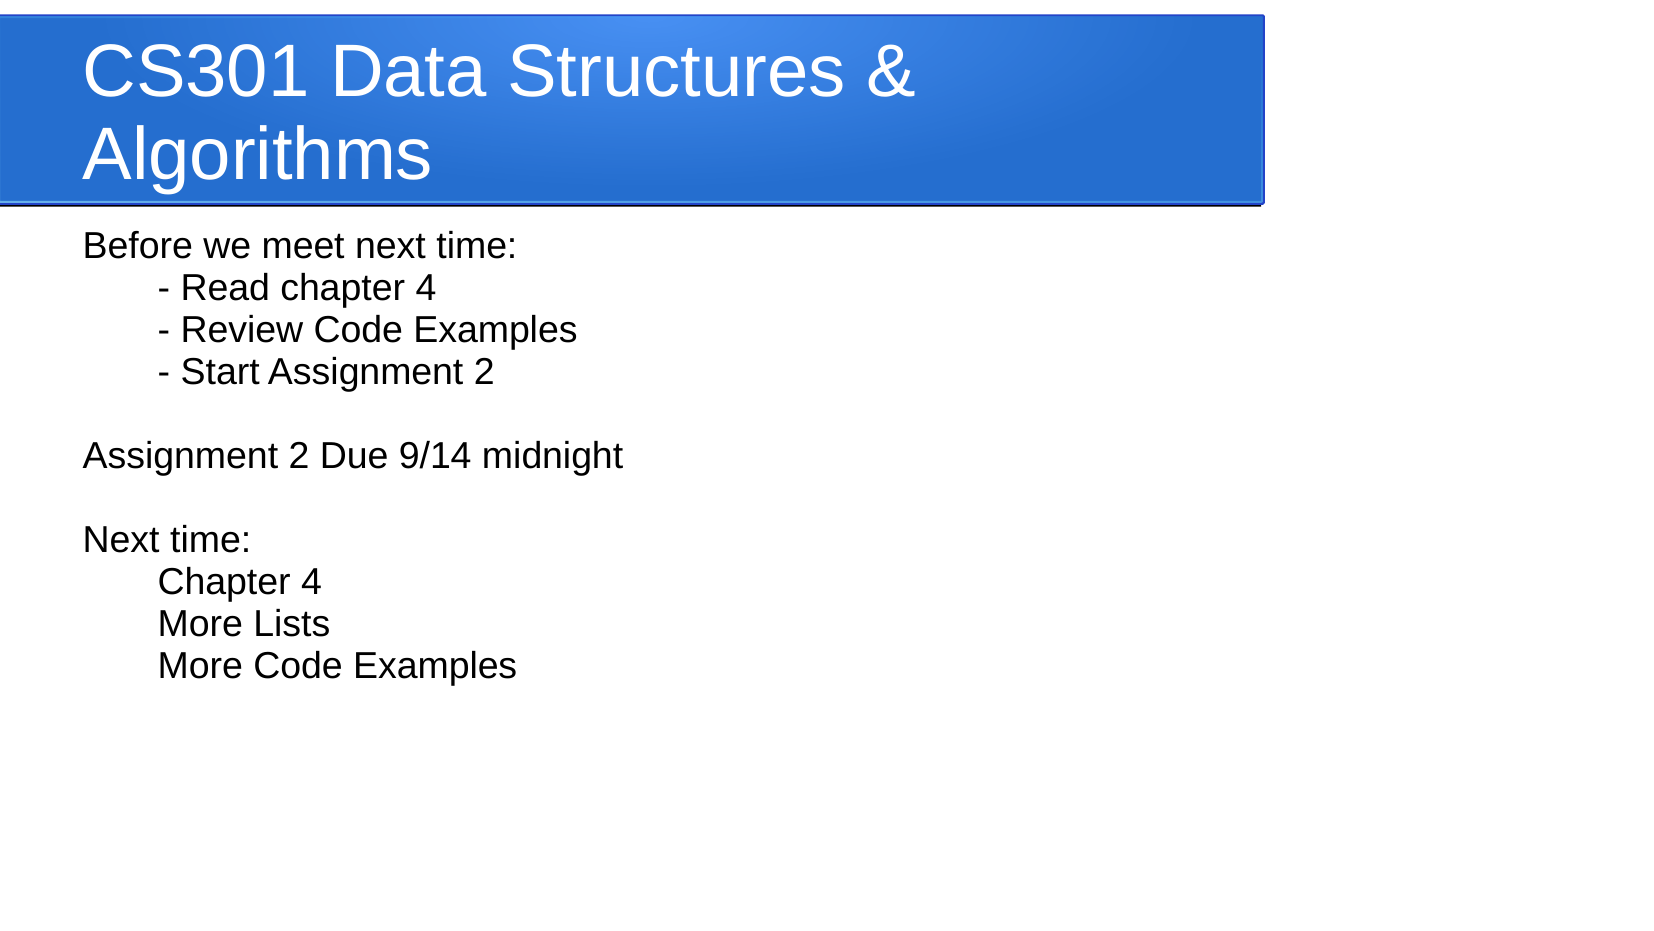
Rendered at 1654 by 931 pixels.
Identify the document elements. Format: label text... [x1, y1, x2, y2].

title CS301 Data Structures & Algorithms [82, 29, 1235, 196]
subtitle Before we meet next time: - Read chapter 4 - Review Code Examples - Start Assignment 2 Assignment 2 Due 9/14 midnight Next time: Chapter 4 More Lists More Code Examples [82, 224, 1096, 823]
